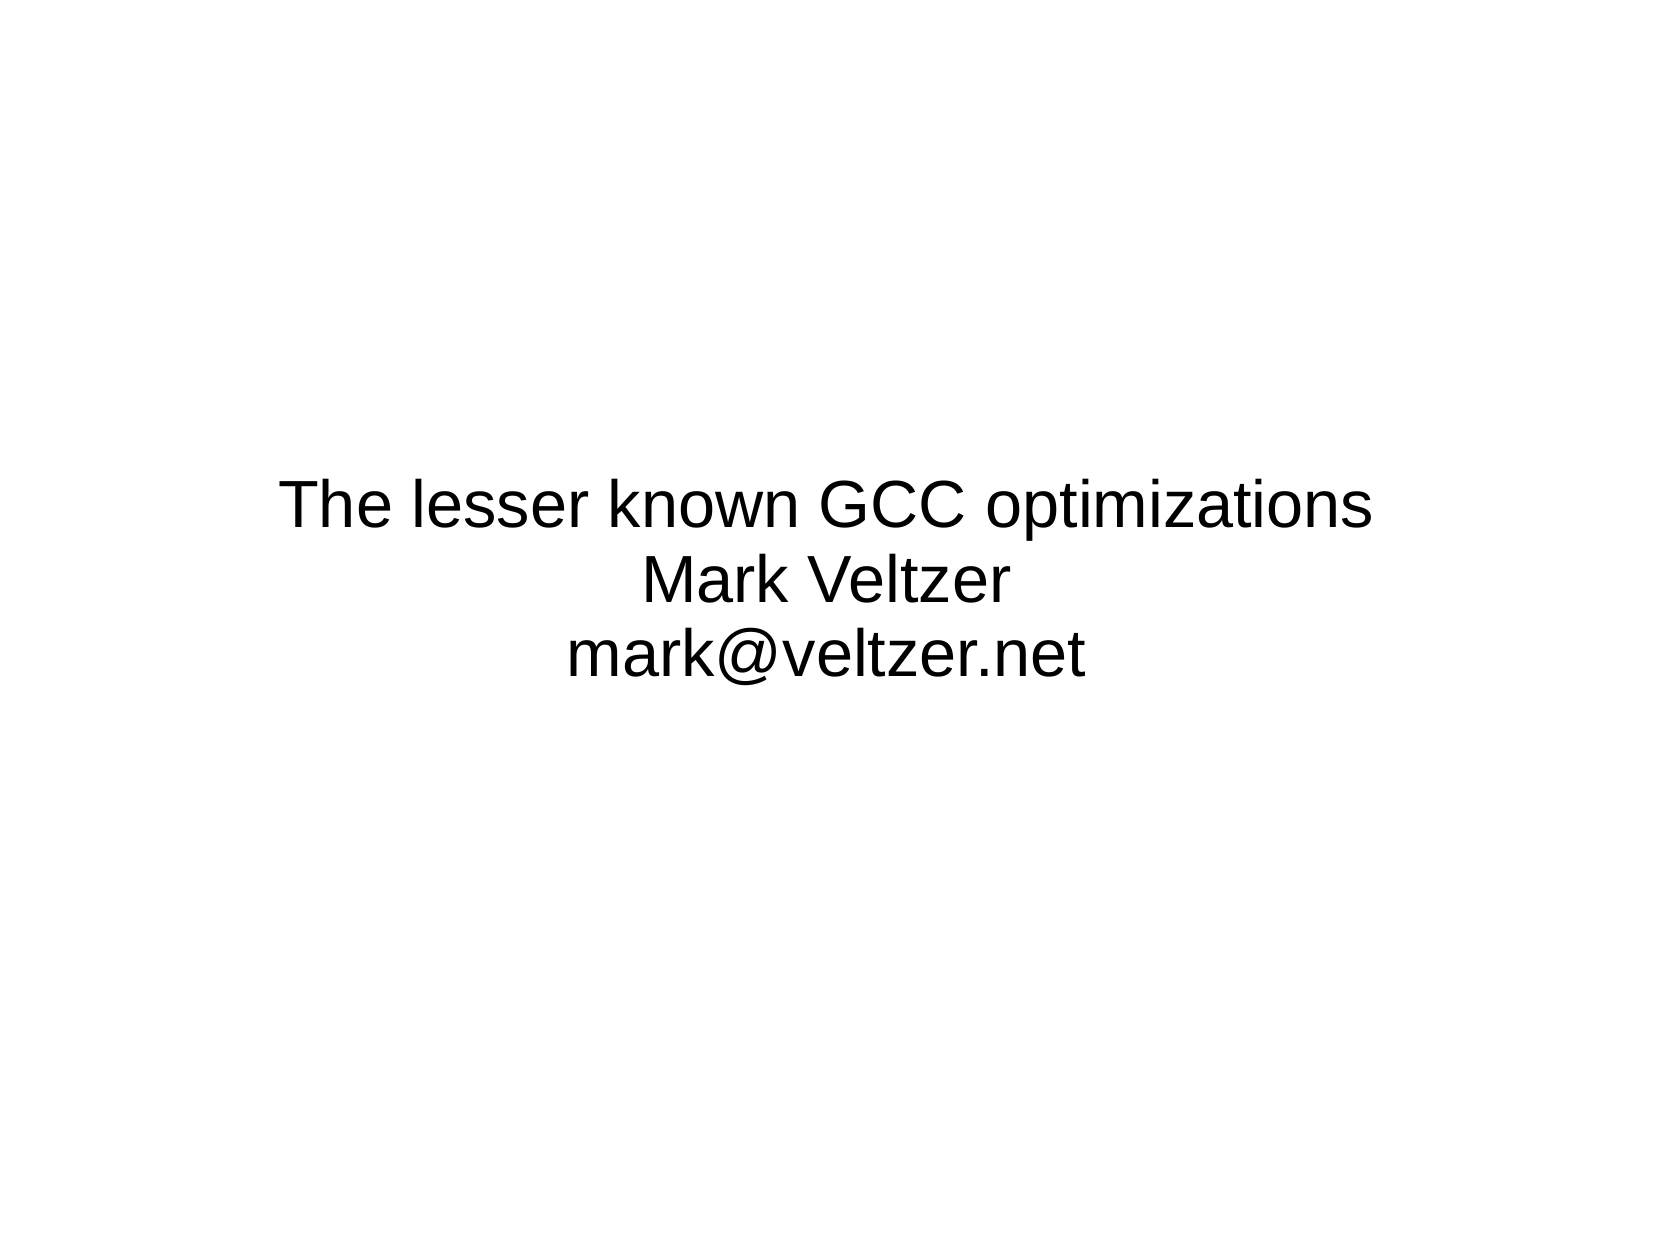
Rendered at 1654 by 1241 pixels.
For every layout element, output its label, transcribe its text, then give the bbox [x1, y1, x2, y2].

subtitle The lesser known GCC optimizations Mark Veltzer mark@veltzer.net [82, 49, 1571, 1109]
